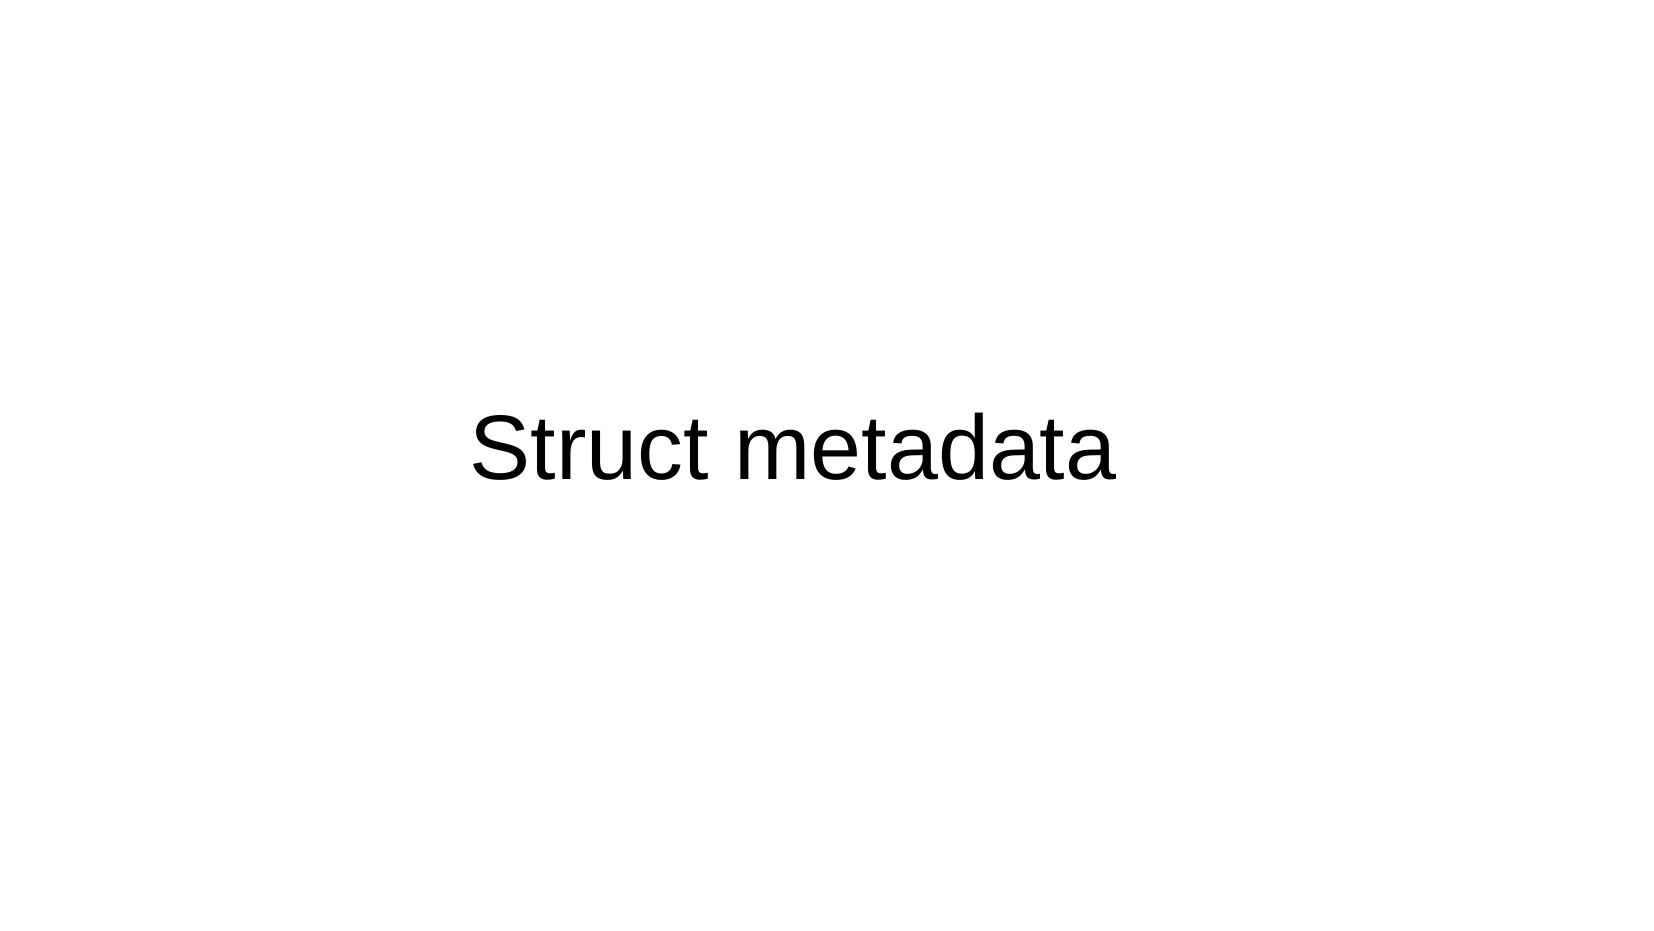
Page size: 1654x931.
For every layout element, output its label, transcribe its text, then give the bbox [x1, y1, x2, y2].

title Struct metadata [49, 369, 1538, 526]
